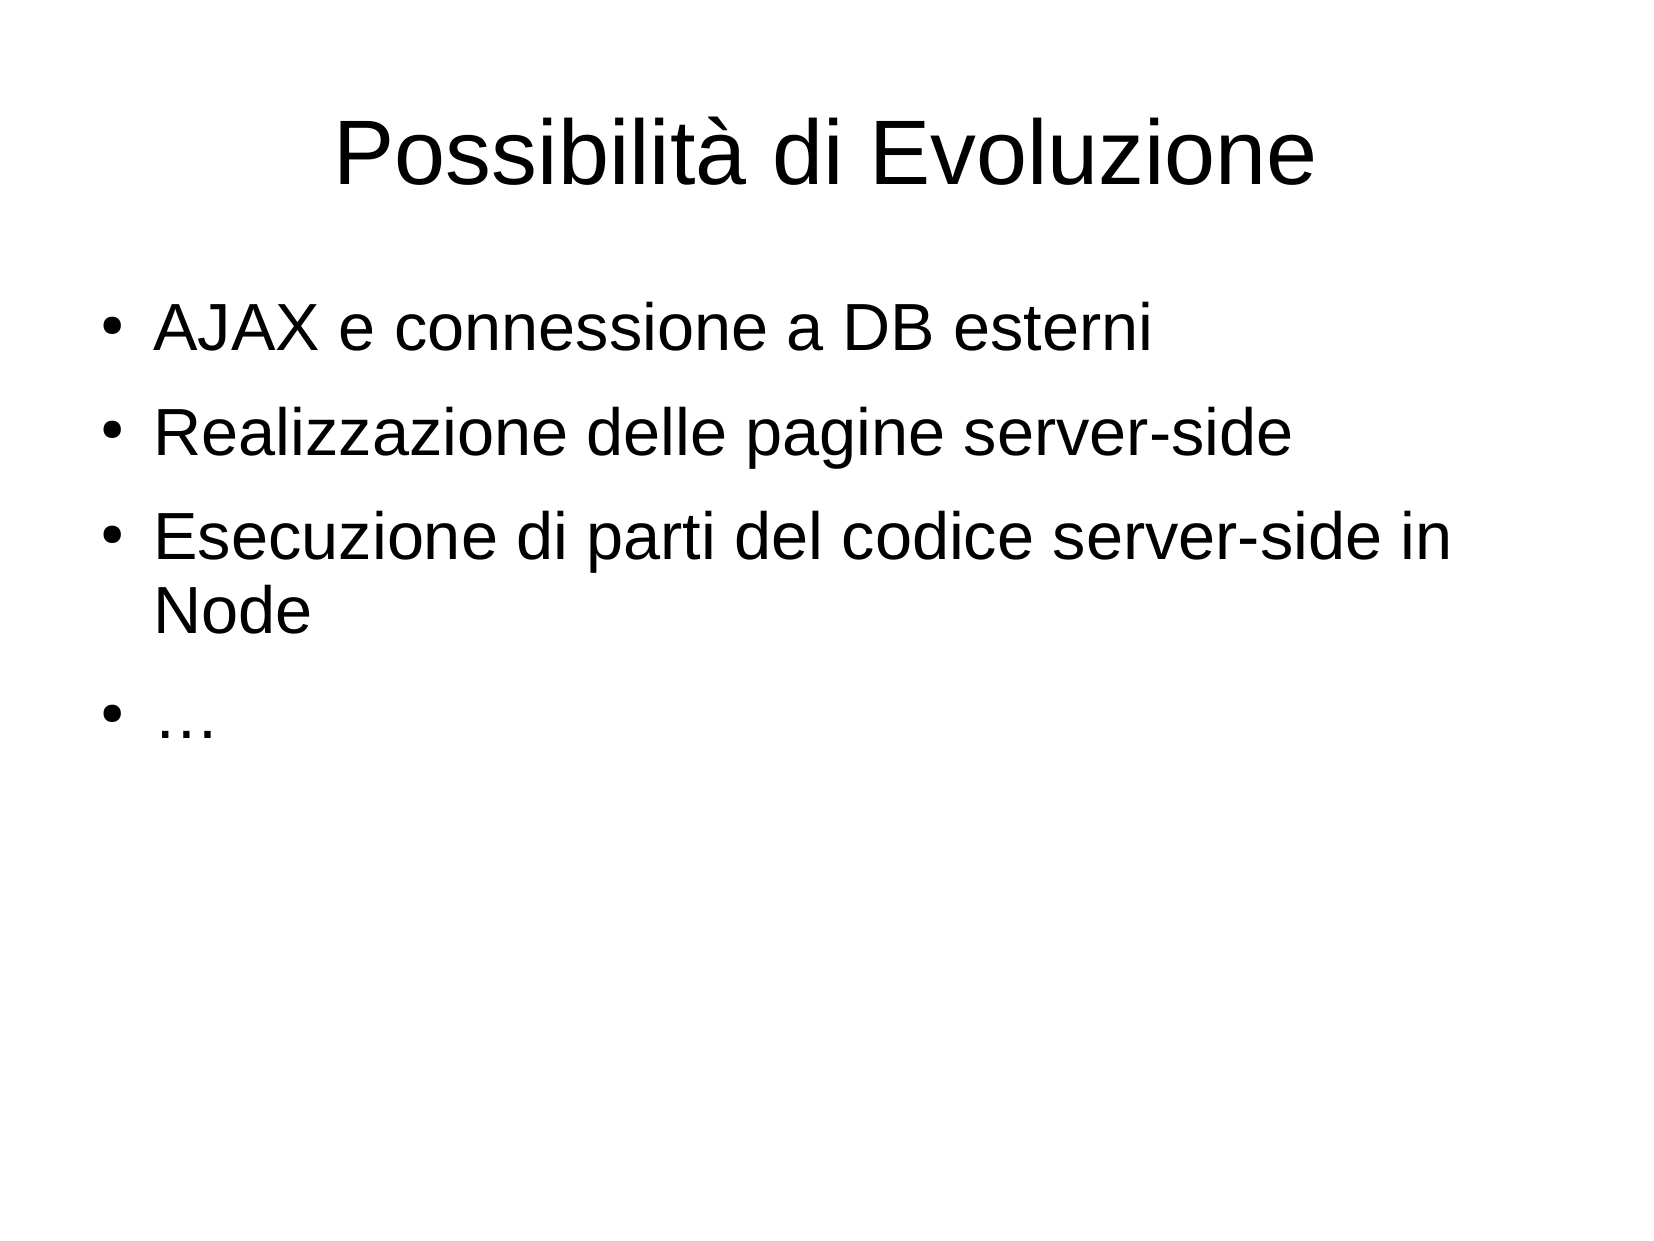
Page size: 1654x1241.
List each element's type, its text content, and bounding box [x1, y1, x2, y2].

list AJAX e connessione a DB esterni Realizzazione delle pagine server-side Esecuzione di parti del codice server-side in Node … [82, 290, 1571, 1010]
title Possibilità di Evoluzione [82, 49, 1571, 257]
